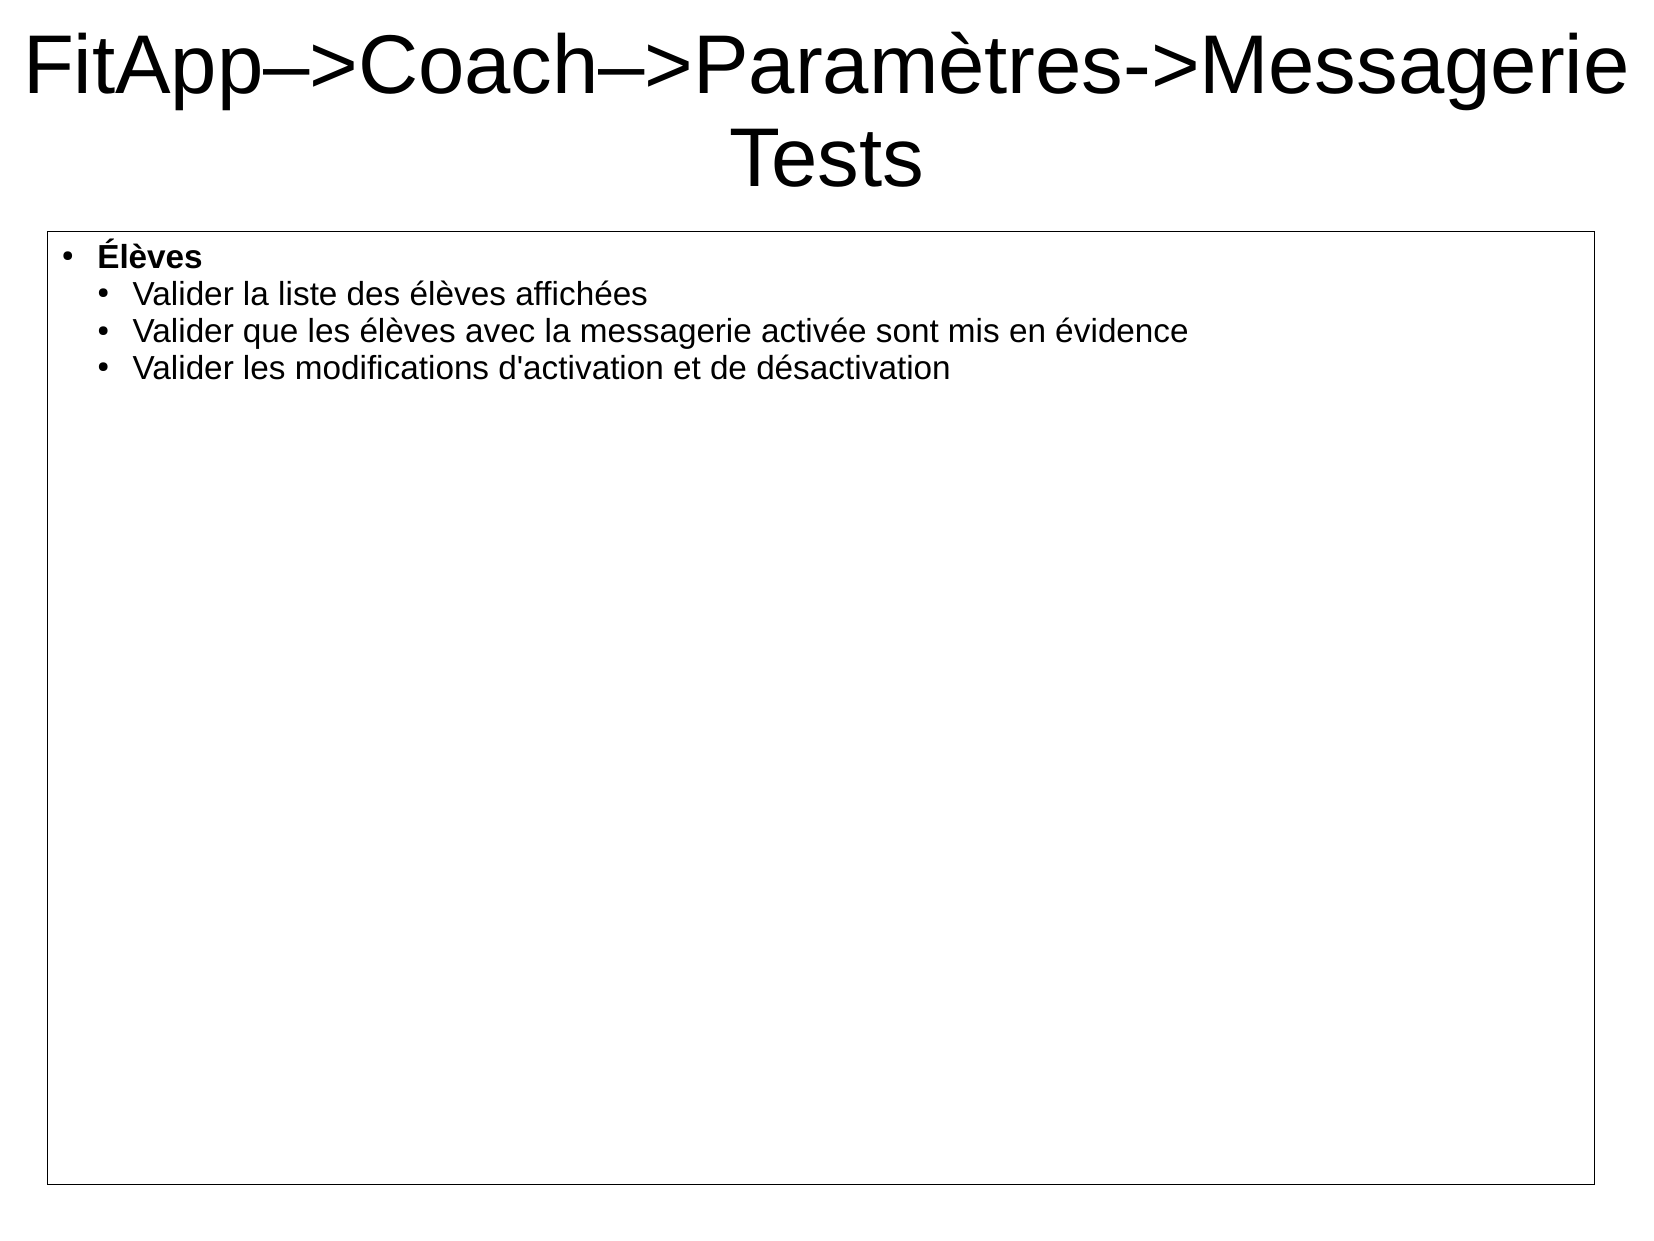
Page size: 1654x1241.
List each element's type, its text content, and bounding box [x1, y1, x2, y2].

title FitApp–>Coach–>Paramètres->Messagerie Tests [17, 0, 1636, 252]
text_box Élèves Valider la liste des élèves affichées Valider que les élèves avec la messagerie activée sont mis en évidence Valider les modifications d'activation et de désactivation [47, 231, 1595, 1185]
